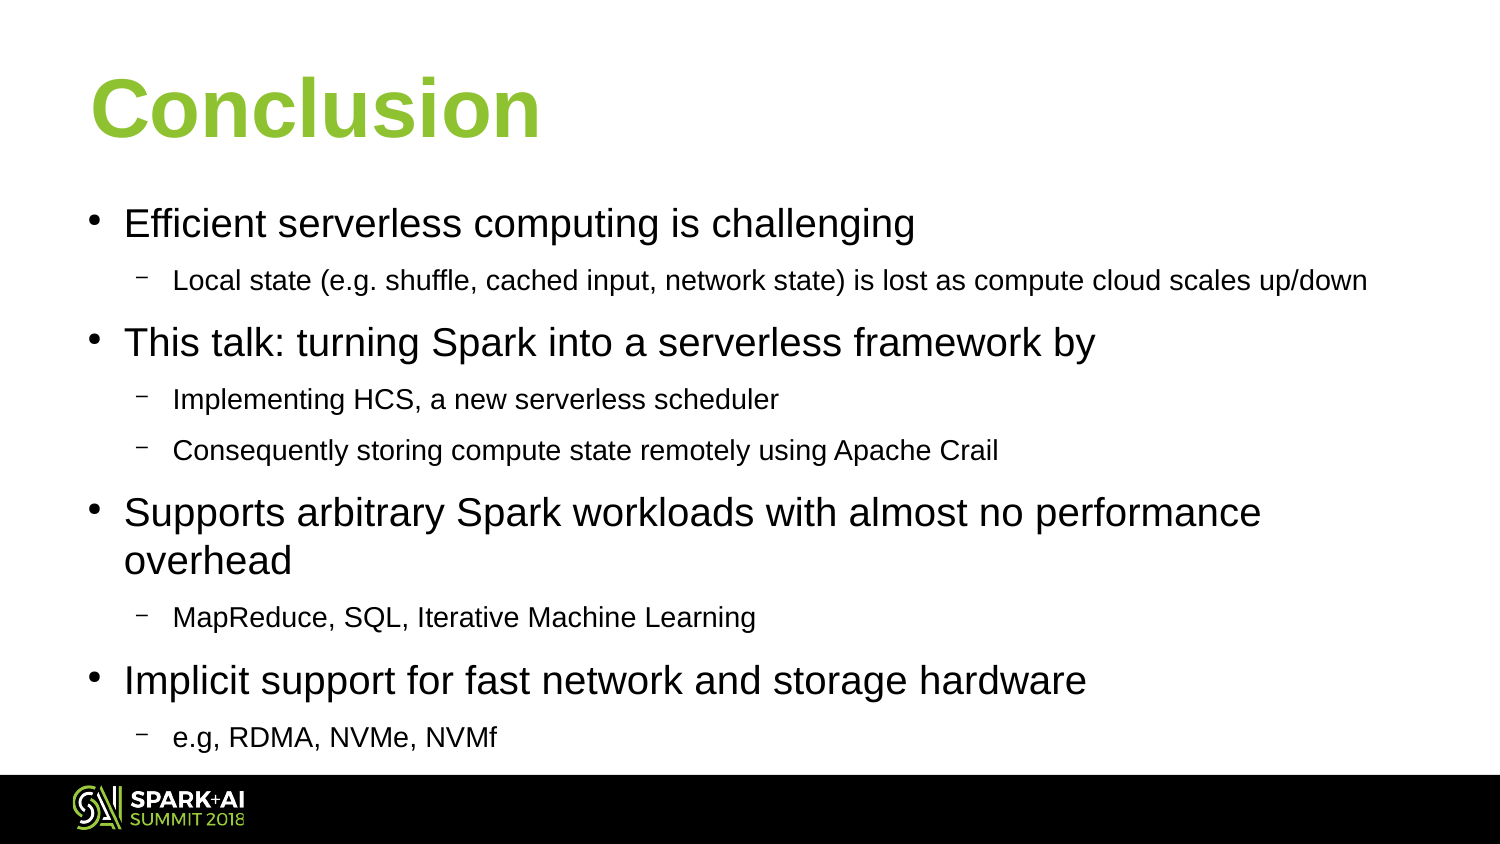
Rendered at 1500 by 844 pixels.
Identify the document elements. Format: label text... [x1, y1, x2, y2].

list Efficient serverless computing is challenging Local state (e.g. shuffle, cached input, network state) is lost as compute cloud scales up/down This talk: turning Spark into a serverless framework by Implementing HCS, a new serverless scheduler Consequently storing compute state remotely using Apache Crail Supports arbitrary Spark workloads with almost no performance overhead MapReduce, SQL, Iterative Machine Learning Implicit support for fast network and storage hardware e.g, RDMA, NVMe, NVMf [75, 196, 1425, 754]
title Conclusion [75, 33, 1426, 175]
